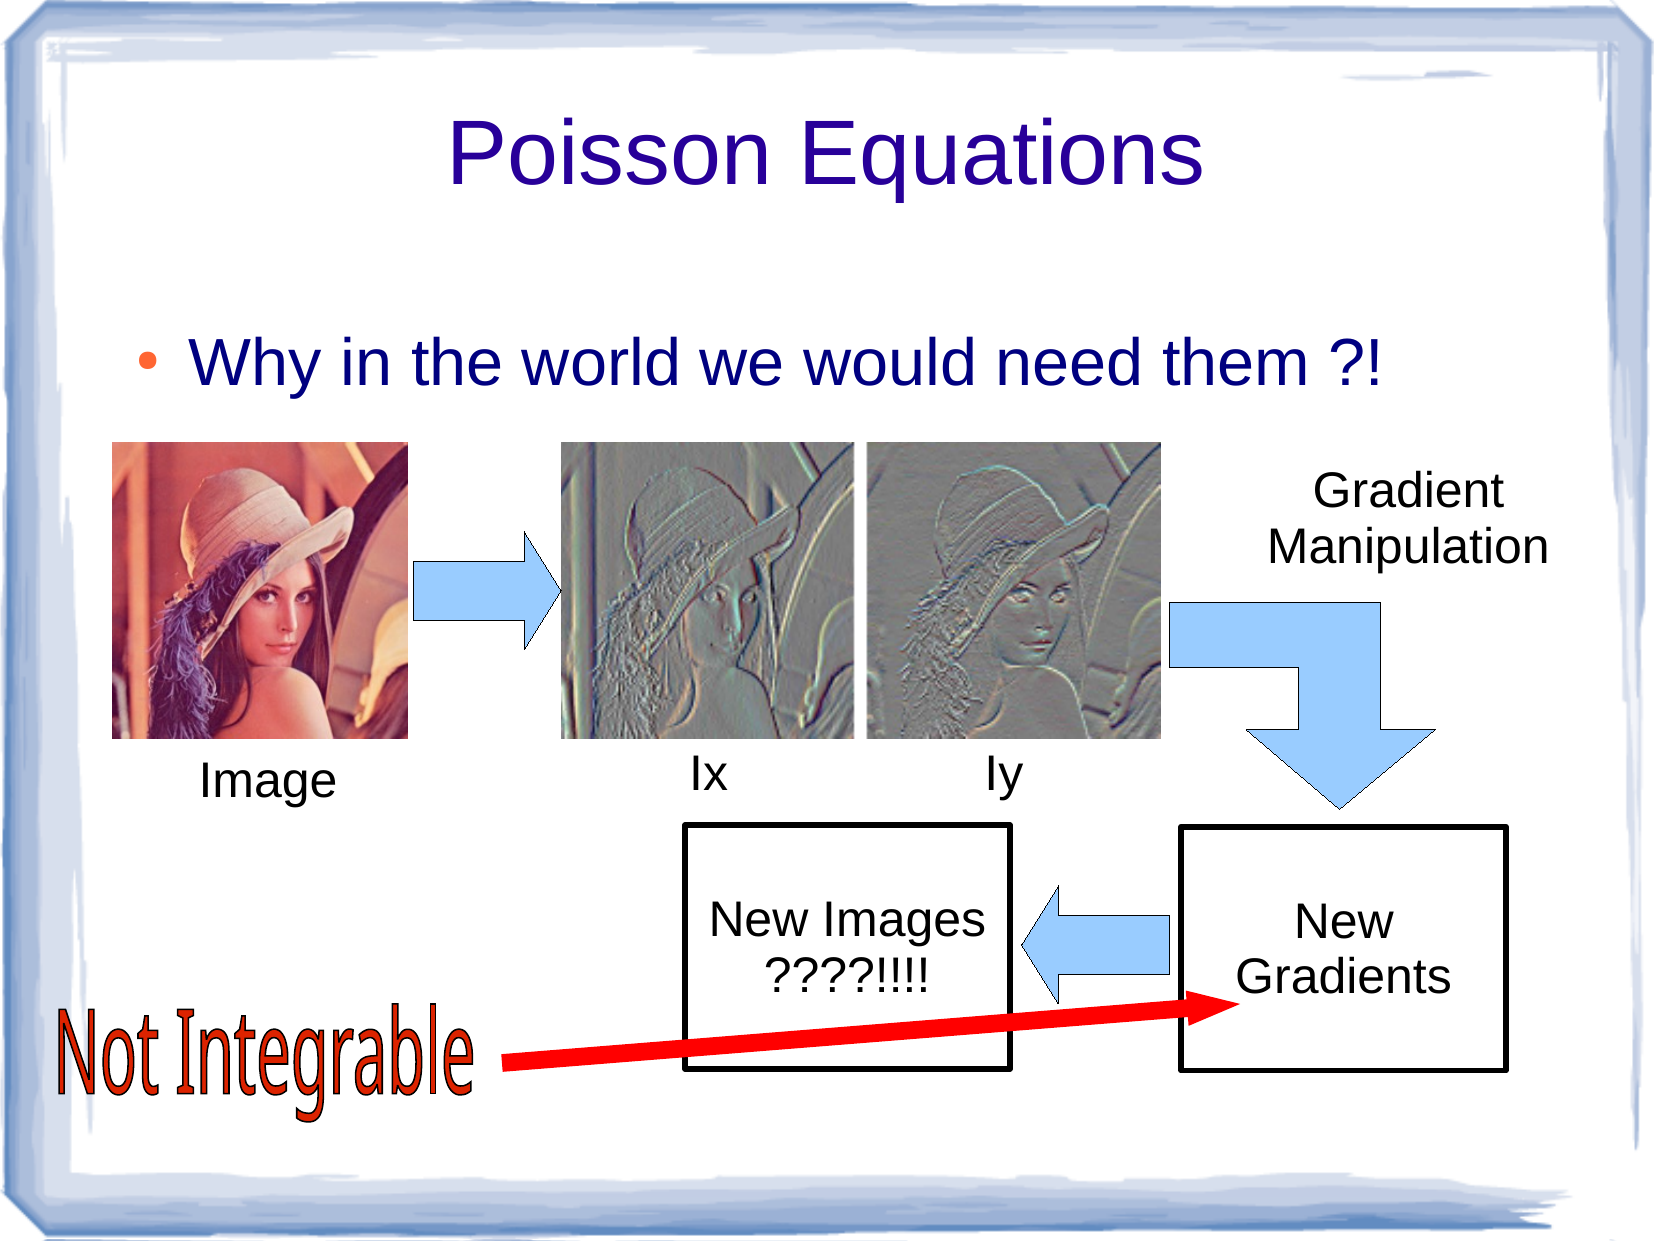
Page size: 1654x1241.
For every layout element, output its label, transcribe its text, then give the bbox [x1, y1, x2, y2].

text_box [1169, 602, 1436, 810]
text_box Not Integrable [177, 1009, 194, 1094]
title Poisson Equations [82, 49, 1571, 257]
text_box Not Integrable [138, 1015, 158, 1095]
text_box New Gradients [1181, 826, 1506, 1071]
text_box [413, 531, 562, 650]
text_box Not Integrable [234, 1015, 255, 1095]
text_box Not Integrable [430, 1003, 436, 1094]
text_box Iy [885, 738, 1123, 809]
text_box Gradient Manipulation [1246, 454, 1571, 582]
text_box Not Integrable [103, 1029, 134, 1095]
text_box Not Integrable [355, 1029, 383, 1095]
text_box Image [150, 744, 387, 815]
picture [0, 0, 1654, 1241]
text_box [1021, 885, 1170, 1004]
text_box Not Integrable [201, 1029, 230, 1094]
text_box Not Integrable [333, 1029, 354, 1094]
text_box Ix [590, 738, 827, 809]
text_box Not Integrable [392, 1003, 422, 1095]
list Why in the world we would need them ?! [118, 324, 1571, 1004]
text_box New Images ????!!!! [685, 825, 1010, 1069]
text_box Not Integrable [59, 1009, 94, 1094]
text_box Not Integrable [294, 1029, 324, 1122]
text_box Not Integrable [259, 1029, 288, 1095]
text_box Not Integrable [444, 1029, 473, 1095]
